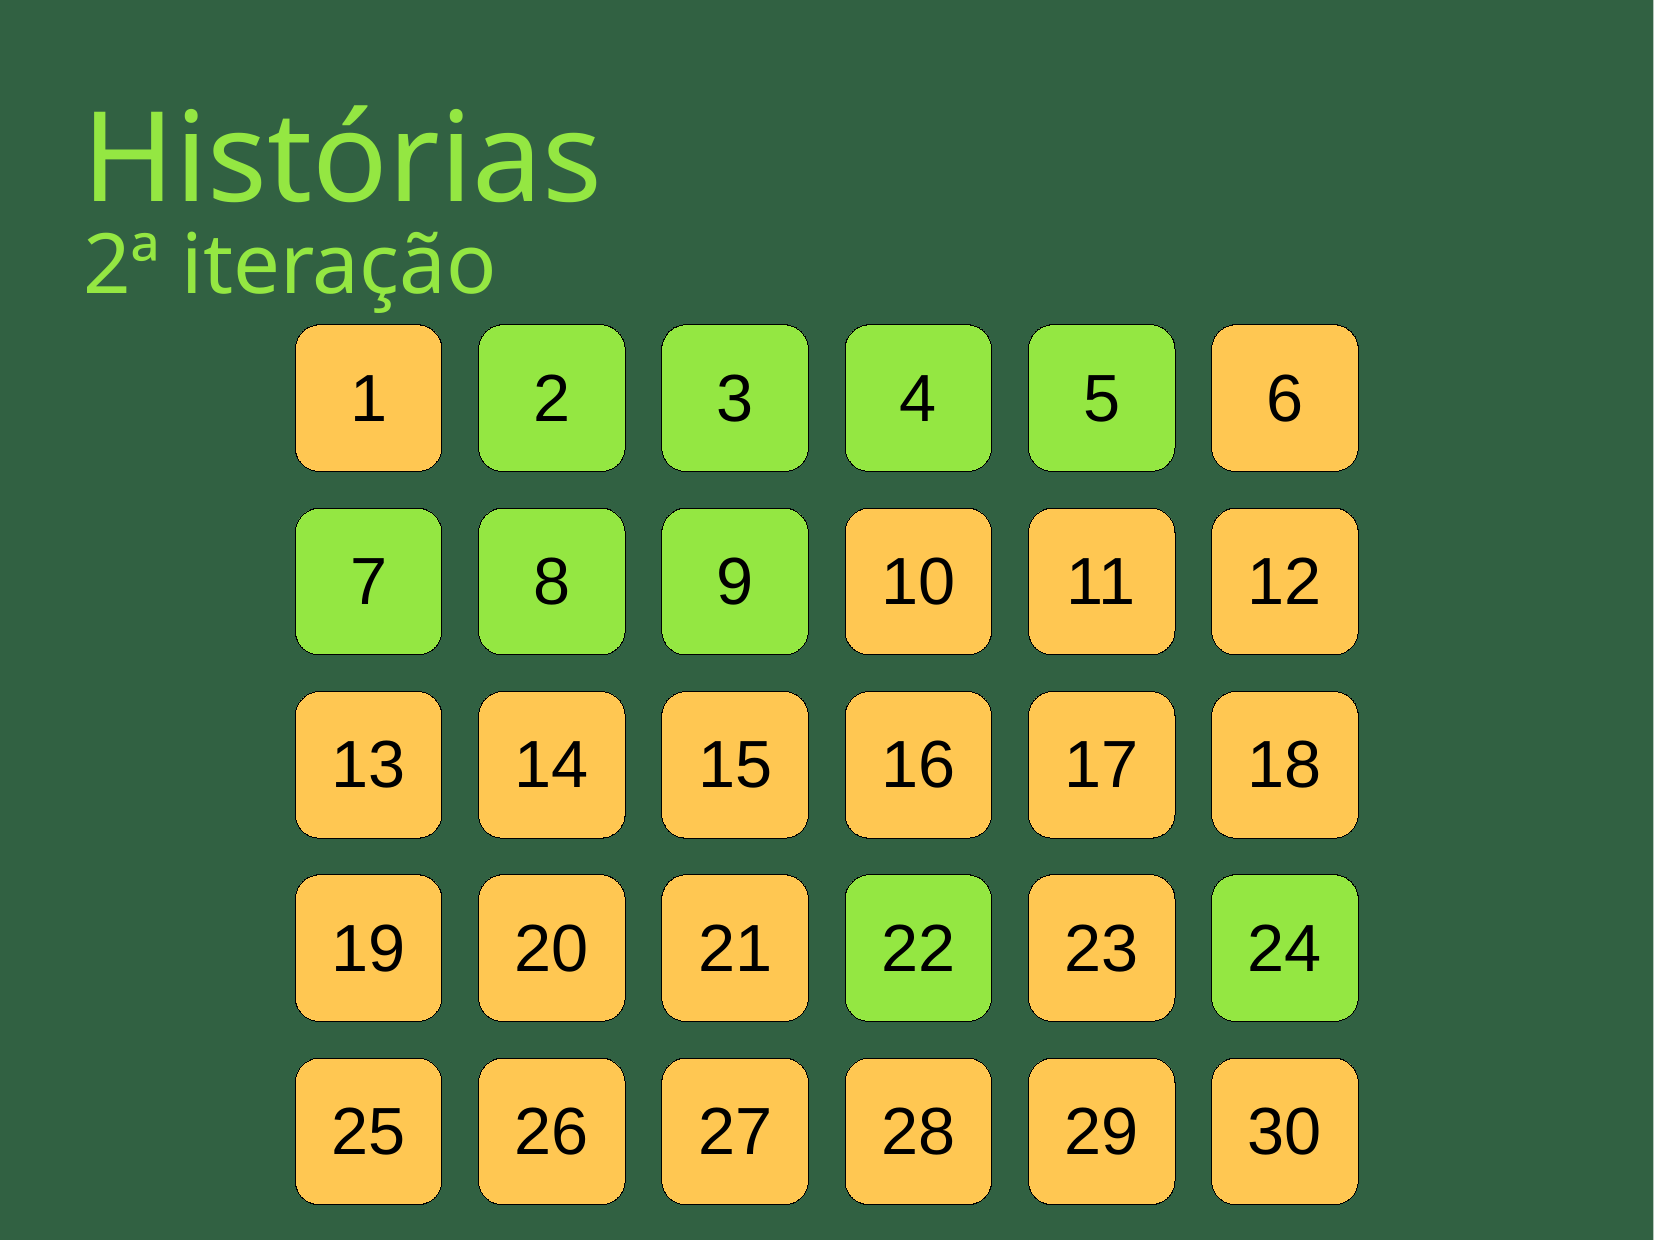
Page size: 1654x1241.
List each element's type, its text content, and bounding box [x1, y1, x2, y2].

text_box 16 [845, 691, 992, 839]
text_box 28 [845, 1058, 992, 1205]
text_box 30 [1211, 1058, 1359, 1205]
text_box 29 [1028, 1058, 1176, 1205]
text_box 1 [295, 324, 442, 472]
text_box 18 [1211, 691, 1359, 839]
title 2ª iteração [83, 183, 1572, 340]
text_box 21 [661, 874, 809, 1022]
title Histórias [82, 49, 1571, 257]
text_box 25 [295, 1058, 442, 1205]
text_box 8 [478, 508, 626, 655]
text_box 26 [478, 1058, 626, 1205]
text_box 10 [845, 508, 992, 655]
text_box 14 [478, 691, 626, 839]
text_box 4 [845, 324, 992, 472]
text_box 22 [845, 874, 992, 1022]
text_box 2 [478, 324, 626, 472]
text_box 17 [1028, 691, 1176, 839]
text_box 11 [1028, 508, 1176, 655]
text_box 3 [661, 324, 809, 472]
text_box 13 [295, 691, 442, 839]
text_box 5 [1028, 324, 1176, 472]
text_box 15 [661, 691, 809, 839]
text_box 23 [1028, 874, 1176, 1022]
text_box 6 [1211, 324, 1359, 472]
text_box 20 [478, 874, 626, 1022]
text_box 7 [295, 508, 442, 655]
text_box 9 [661, 508, 809, 655]
text_box 19 [295, 874, 442, 1022]
text_box 12 [1211, 508, 1359, 655]
text_box 27 [661, 1058, 809, 1205]
text_box 24 [1211, 874, 1359, 1022]
